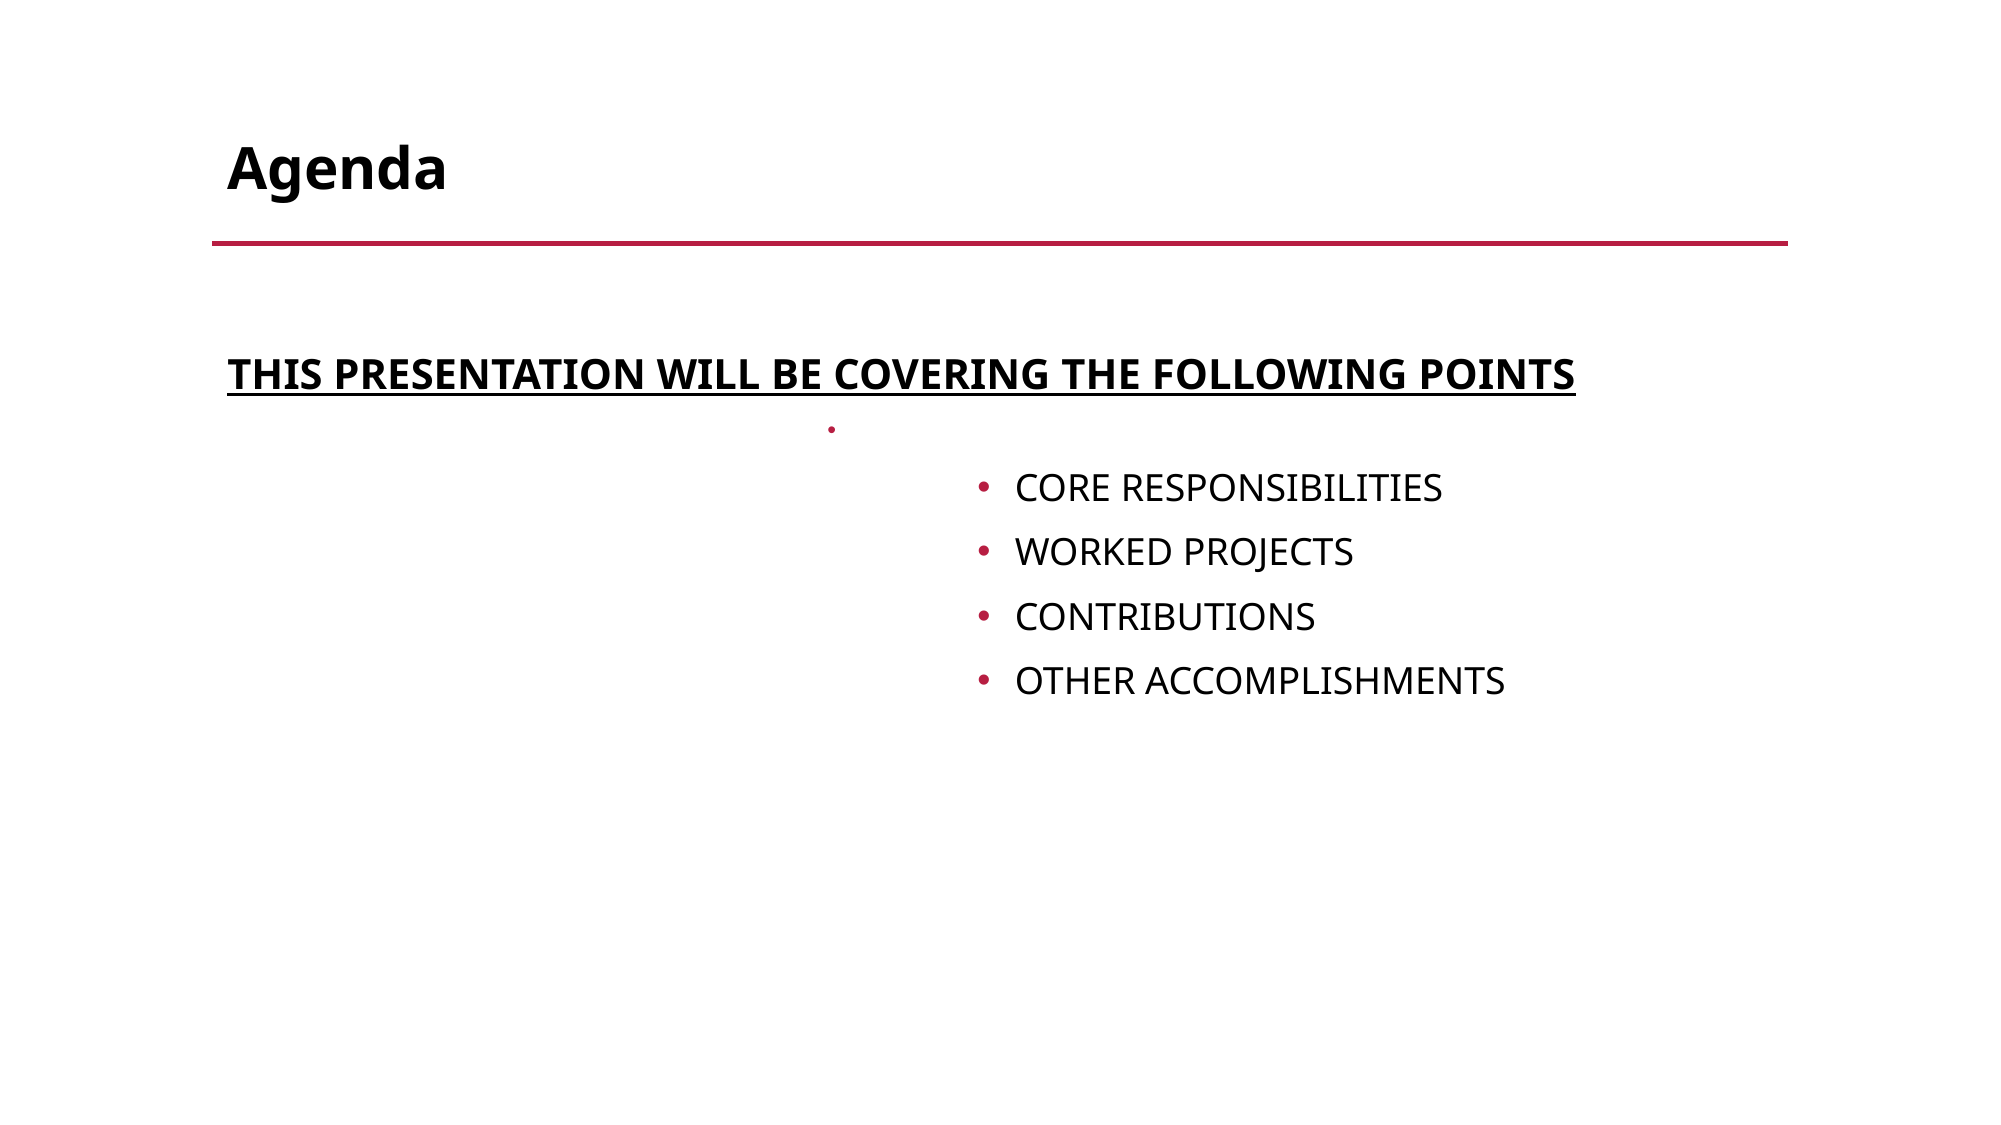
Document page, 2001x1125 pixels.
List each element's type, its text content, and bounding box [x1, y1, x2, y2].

title Agenda [212, 131, 1788, 305]
list THIS PRESENTATION WILL BE COVERING THE FOLLOWING POINTS CORE RESPONSIBILITIES WORKED PROJECTS CONTRIBUTIONS OTHER ACCOMPLISHMENTS [212, 330, 1788, 897]
